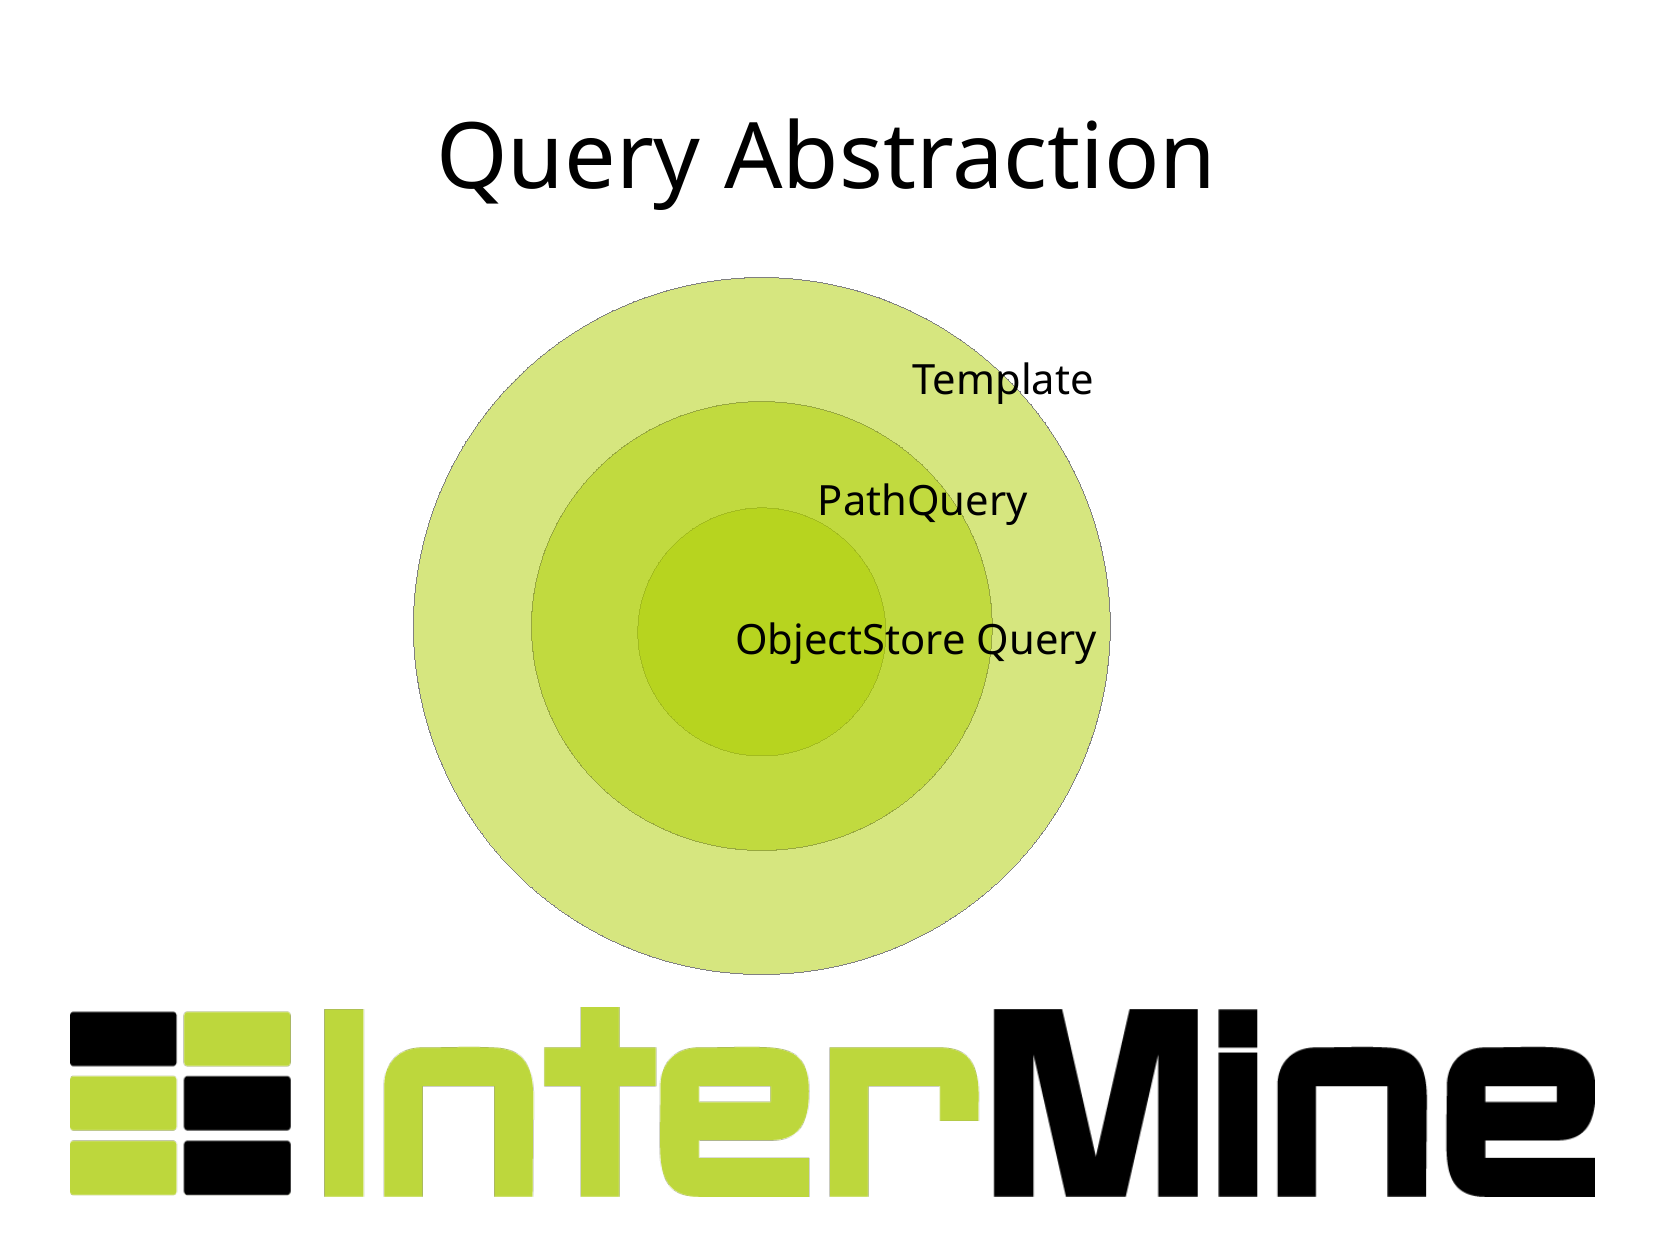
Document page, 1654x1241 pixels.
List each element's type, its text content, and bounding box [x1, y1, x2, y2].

text_box ObjectStore Query [720, 602, 1094, 667]
text_box Template [897, 342, 1123, 407]
text_box [413, 277, 1111, 975]
title Query Abstraction [82, 49, 1571, 257]
picture [70, 1007, 1595, 1197]
text_box PathQuery [803, 462, 1146, 527]
